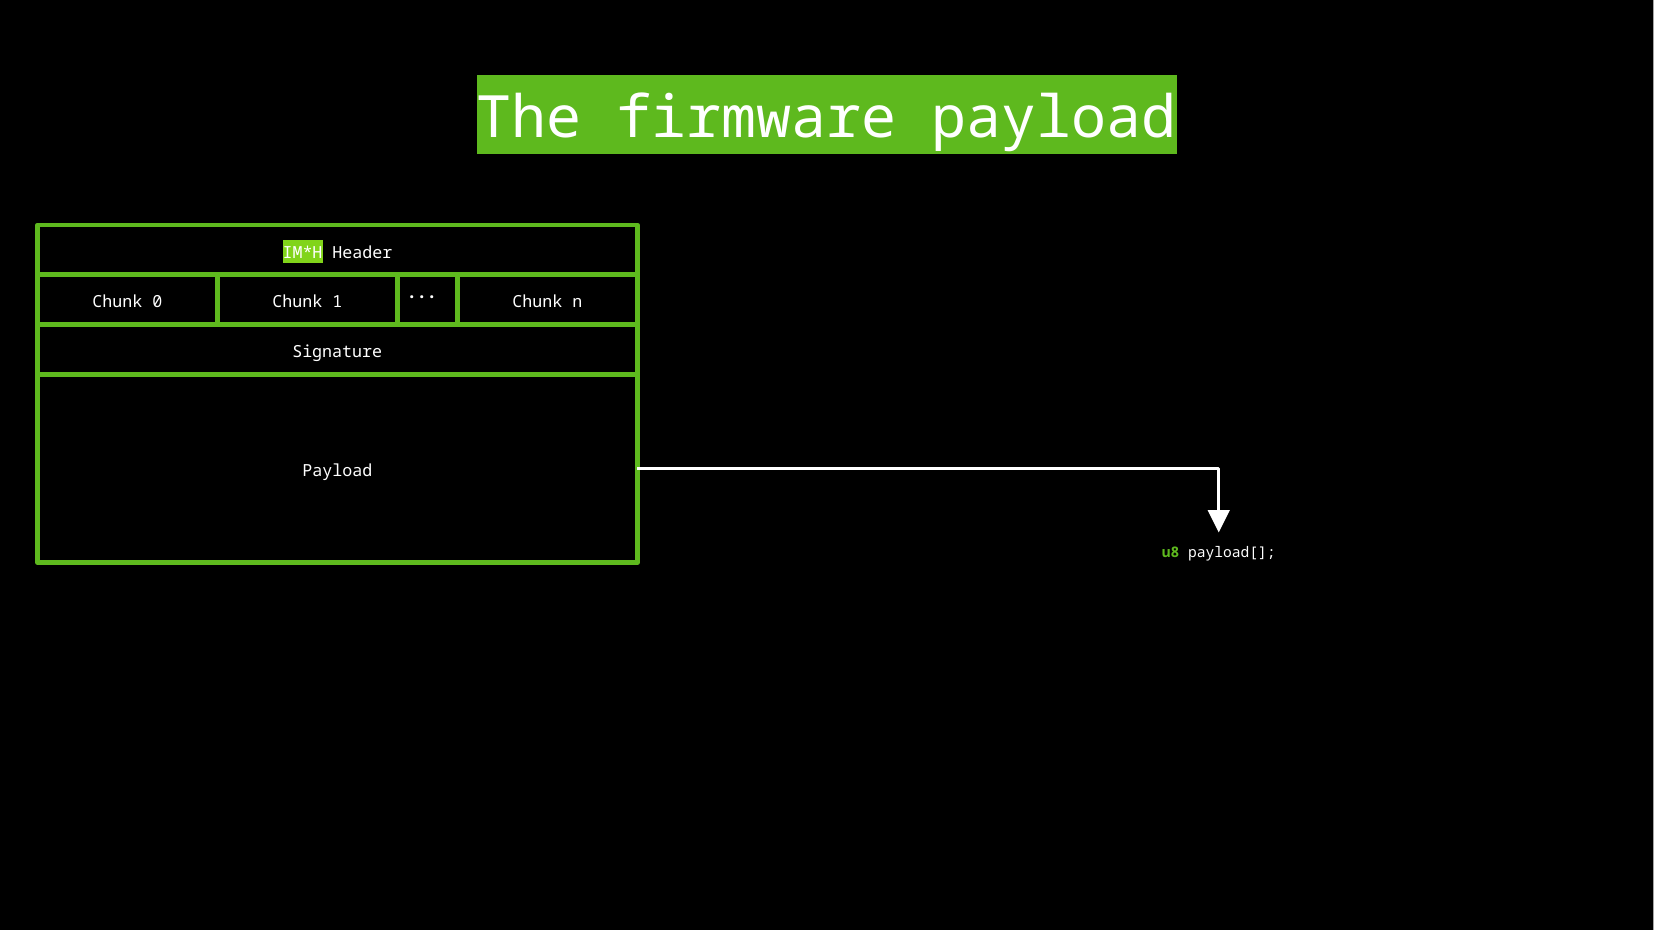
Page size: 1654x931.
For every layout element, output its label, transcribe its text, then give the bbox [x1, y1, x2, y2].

text_box Chunk n [467, 274, 638, 324]
text_box ... [406, 263, 467, 324]
text_box Chunk 0 [37, 274, 217, 324]
text_box Payload [37, 374, 638, 563]
title The firmware payload [82, 37, 1571, 193]
text_box u8 payload[]; [825, 532, 1613, 601]
text_box IM*H Header [37, 225, 638, 275]
text_box Signature [37, 324, 638, 374]
text_box Chunk 1 [217, 274, 398, 324]
